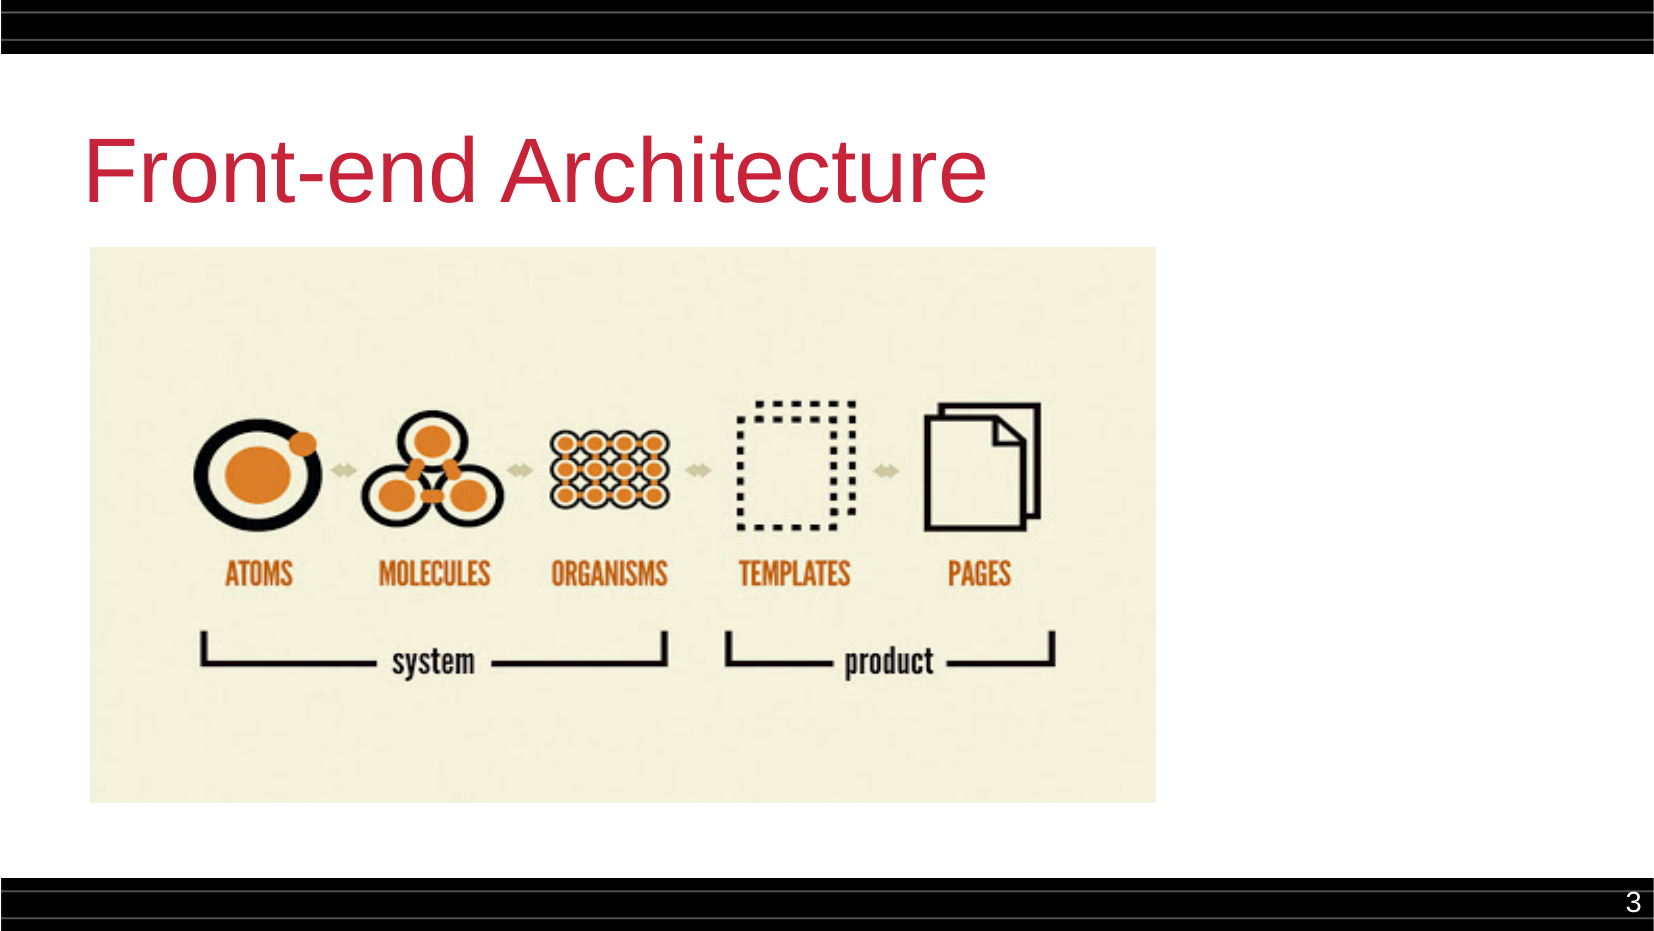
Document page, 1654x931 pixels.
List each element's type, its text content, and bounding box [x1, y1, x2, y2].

title Front-end Architecture [82, 92, 1571, 249]
picture [1, 0, 1654, 54]
picture [90, 247, 1156, 804]
picture [1, 878, 1654, 931]
